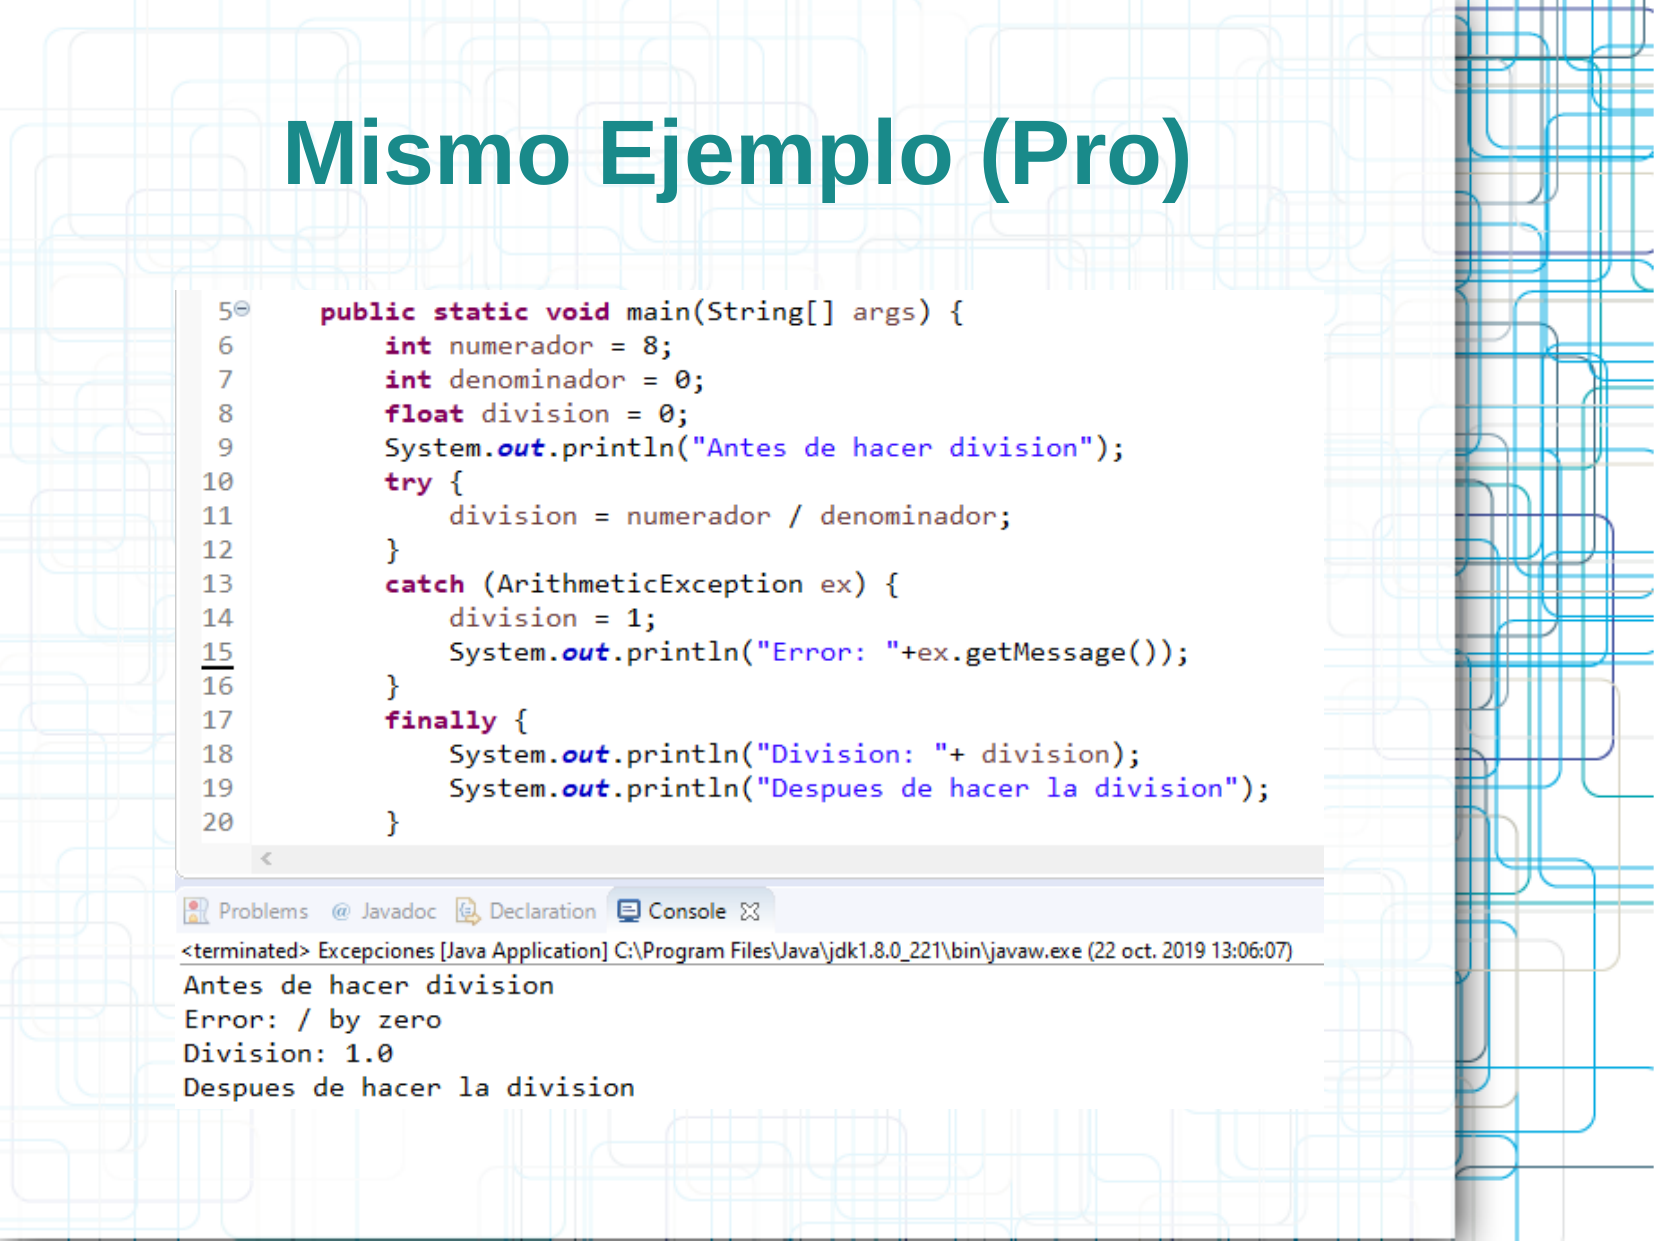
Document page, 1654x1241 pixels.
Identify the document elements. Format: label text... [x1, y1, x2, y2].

picture [0, 0, 1654, 1241]
title Mismo Ejemplo (Pro) [59, 49, 1418, 257]
